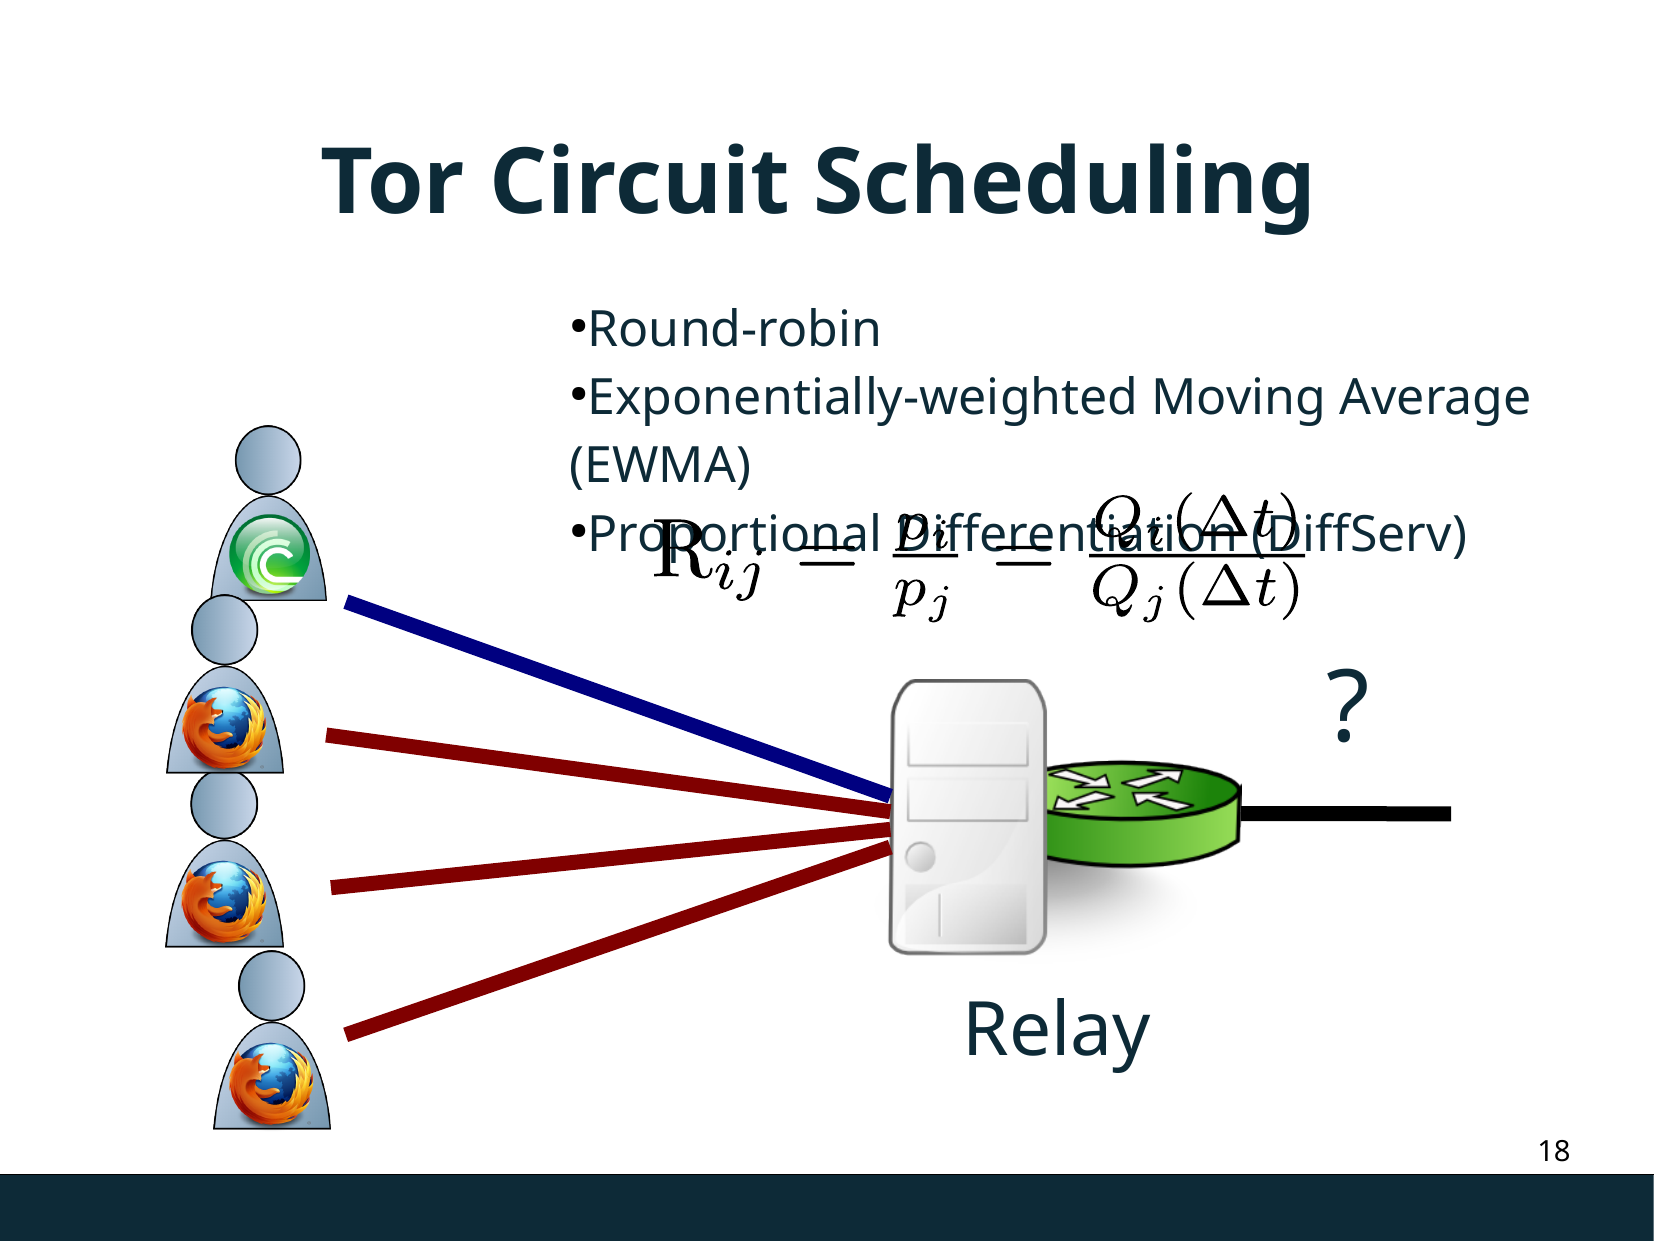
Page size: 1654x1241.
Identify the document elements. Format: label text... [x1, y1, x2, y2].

picture [872, 679, 1242, 964]
picture [165, 425, 331, 1133]
title Tor Circuit Scheduling [86, 74, 1575, 282]
text_box Round-robin Exponentially-weighted Moving Average (EWMA) Proportional Differentiation (DiffServ) [555, 285, 1621, 473]
picture [654, 492, 1306, 623]
text_box ? [1311, 627, 1375, 757]
